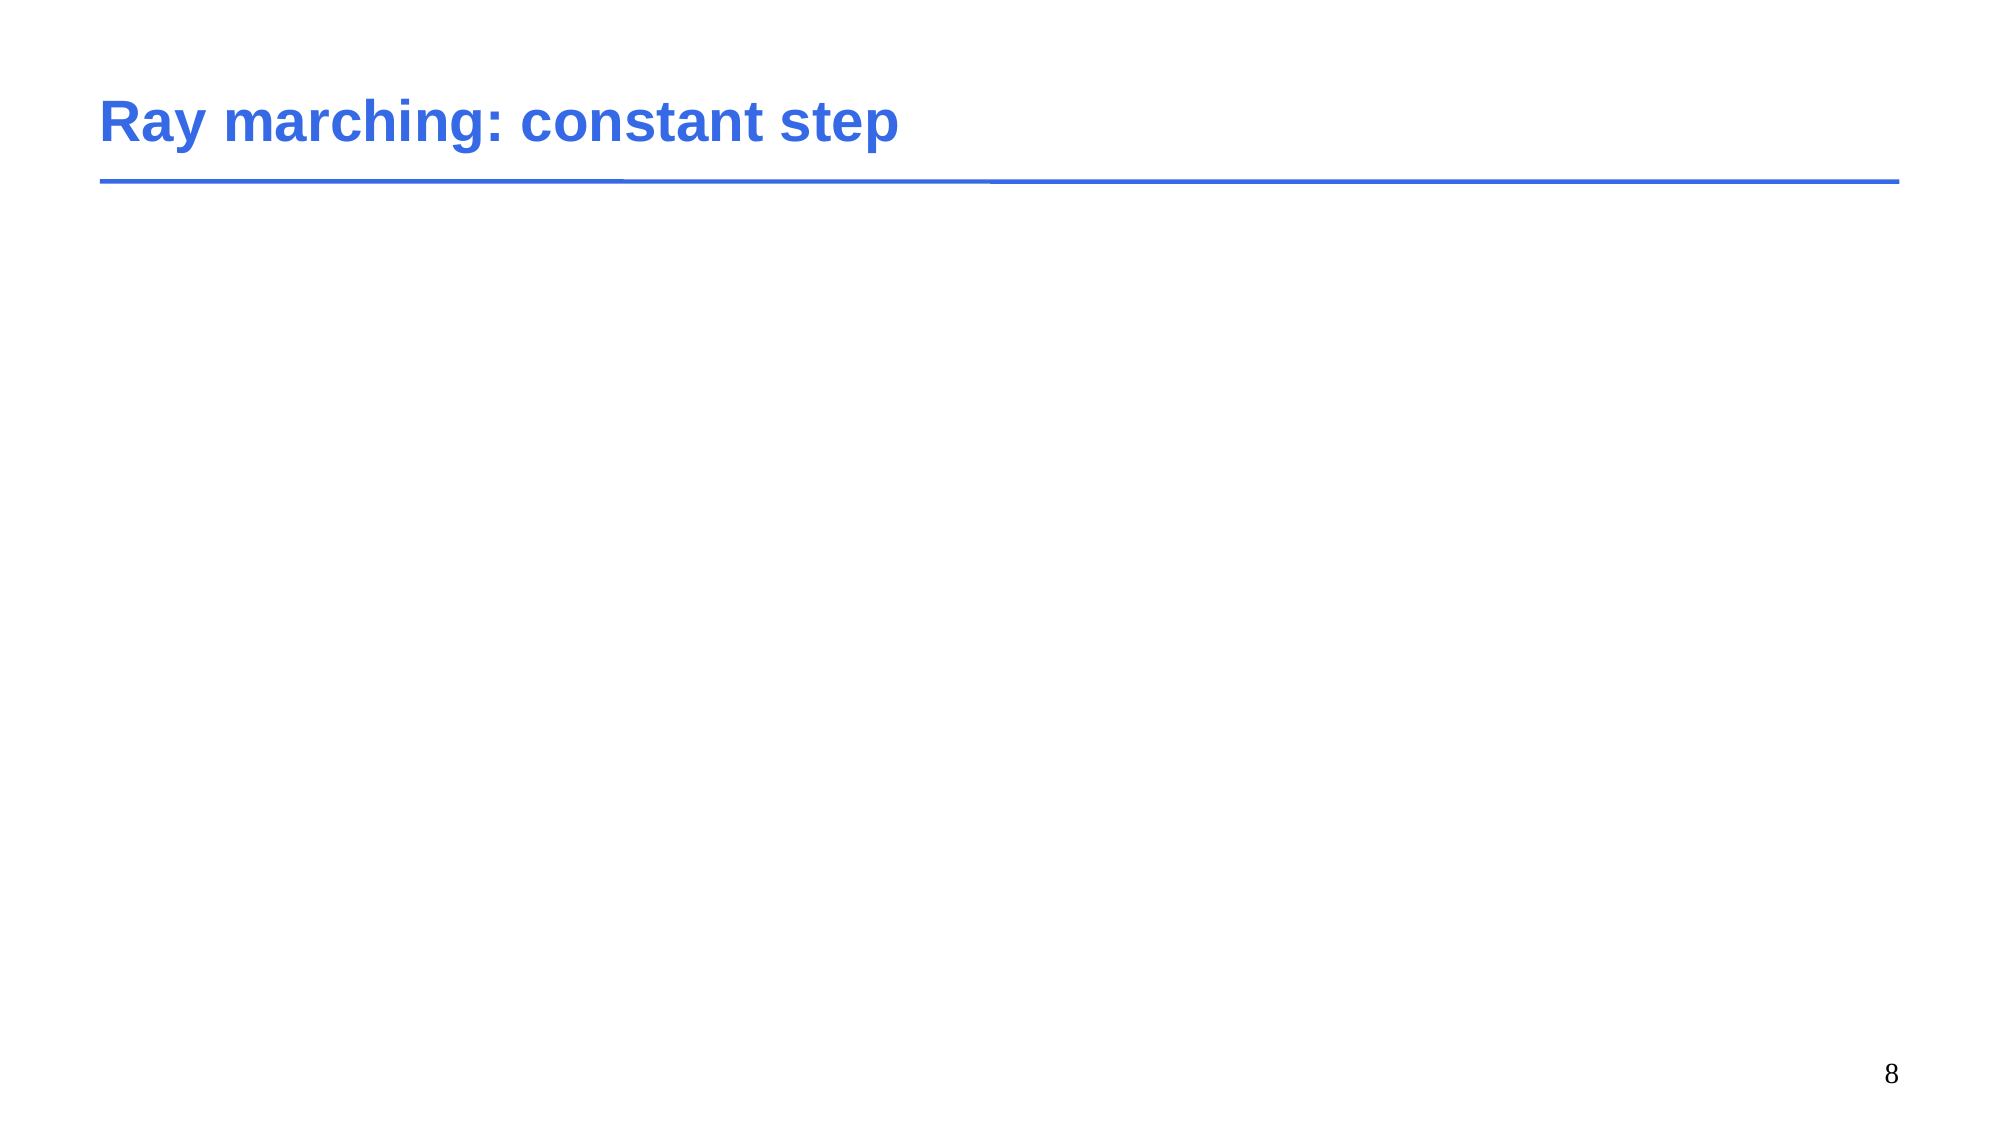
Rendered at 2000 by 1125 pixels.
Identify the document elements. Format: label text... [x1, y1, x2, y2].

title Ray marching: constant step [99, 27, 1900, 215]
